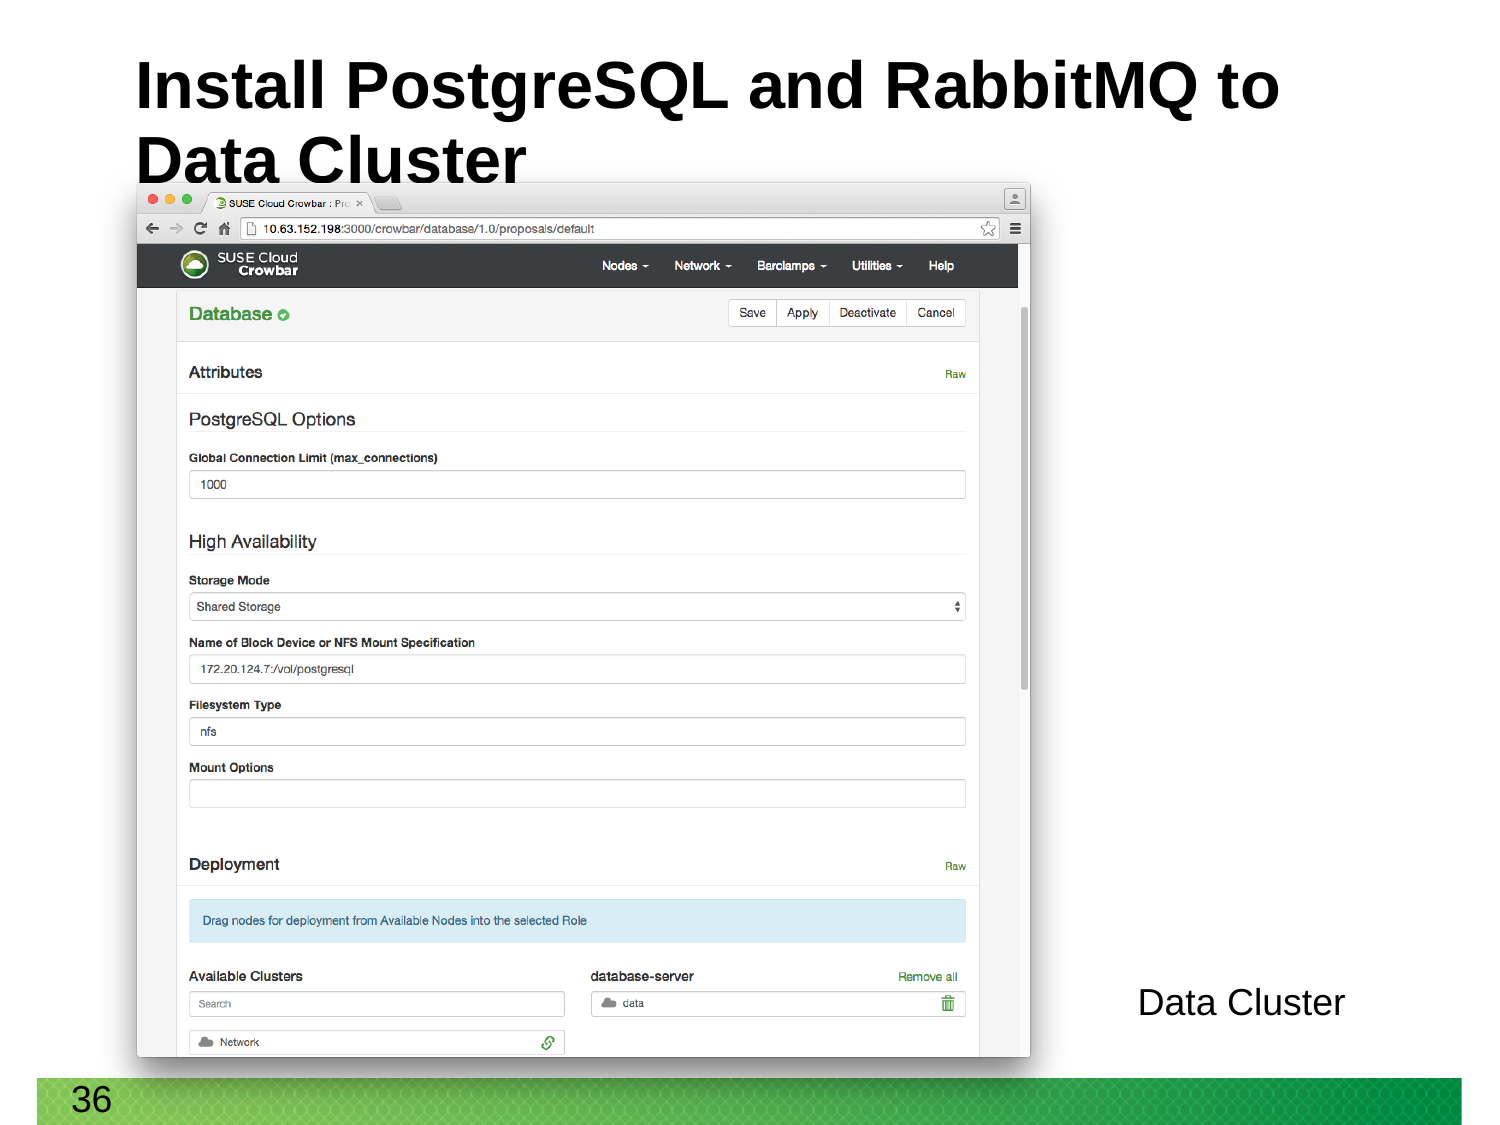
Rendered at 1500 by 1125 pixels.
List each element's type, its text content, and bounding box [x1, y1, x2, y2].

picture [36, 155, 1462, 1125]
text_box Data Cluster [1122, 974, 1464, 1031]
title Install PostgreSQL and RabbitMQ to Data Cluster [135, 41, 1372, 204]
